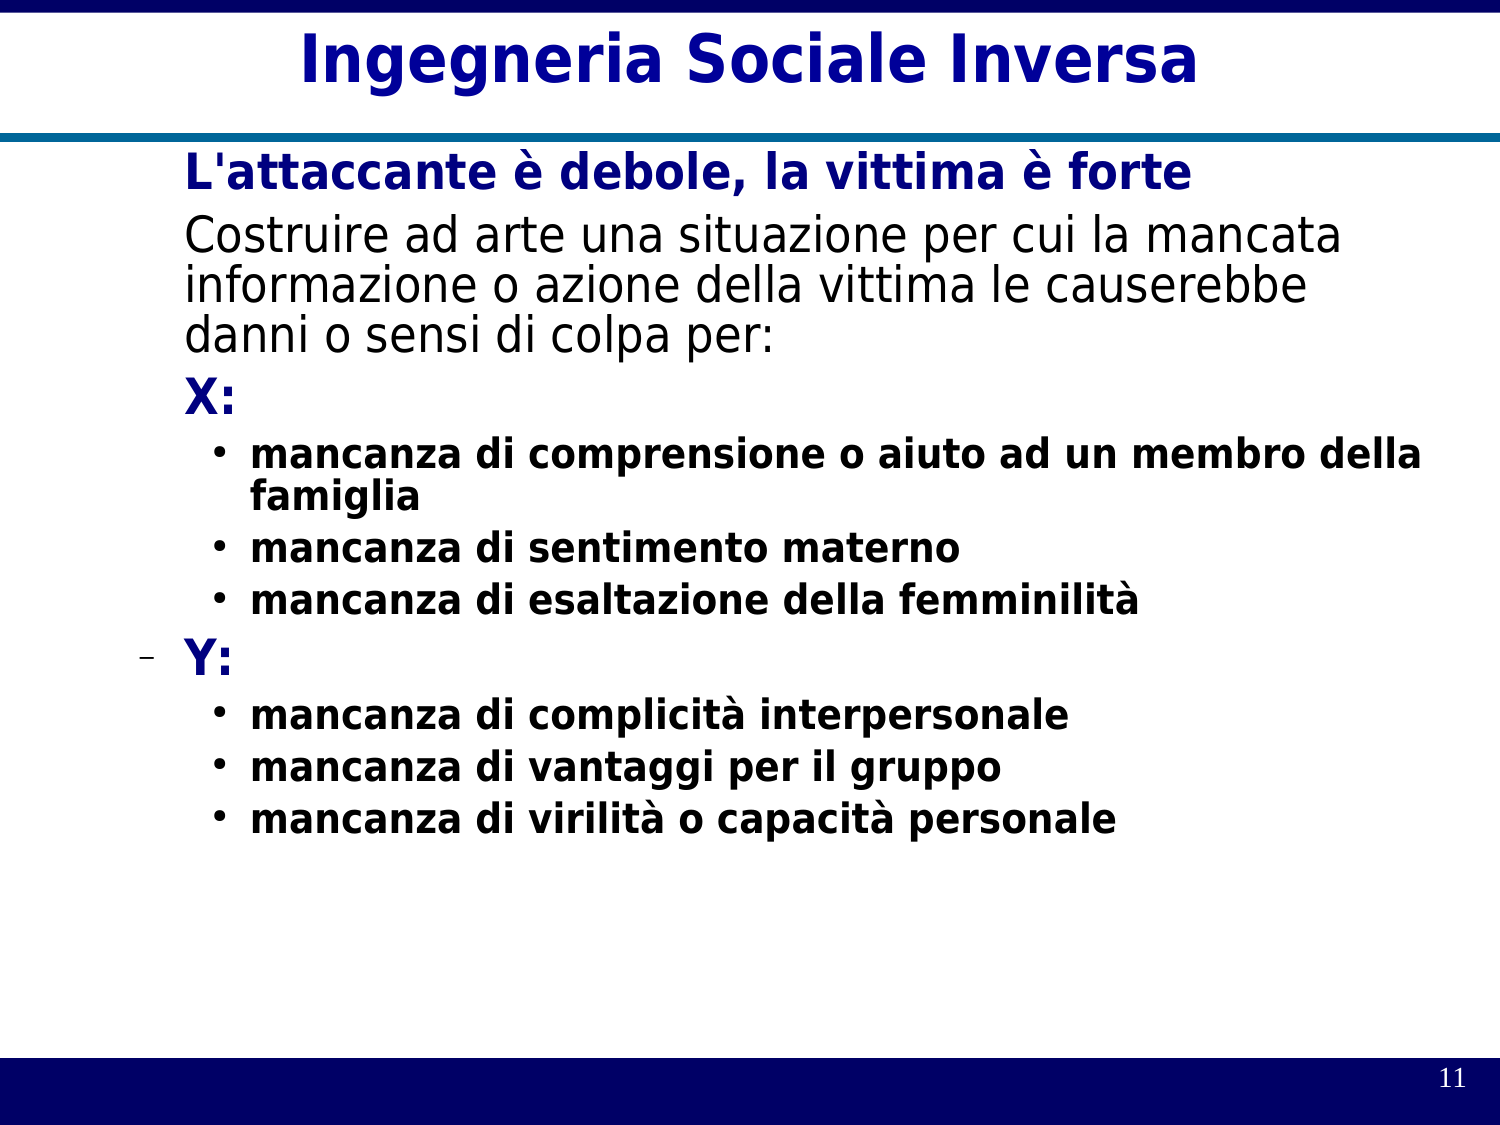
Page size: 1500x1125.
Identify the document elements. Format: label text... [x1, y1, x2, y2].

list L'attaccante è debole, la vittima è forte Costruire ad arte una situazione per cui la mancata informazione o azione della vittima le causerebbe danni o sensi di colpa per: X: mancanza di comprensione o aiuto ad un membro della famiglia mancanza di sentimento materno mancanza di esaltazione della femminilità Y: mancanza di complicità interpersonale mancanza di vantaggi per il gruppo mancanza di virilità o capacità personale [62, 150, 1438, 1125]
title Ingegneria Sociale Inversa [62, 0, 1438, 126]
